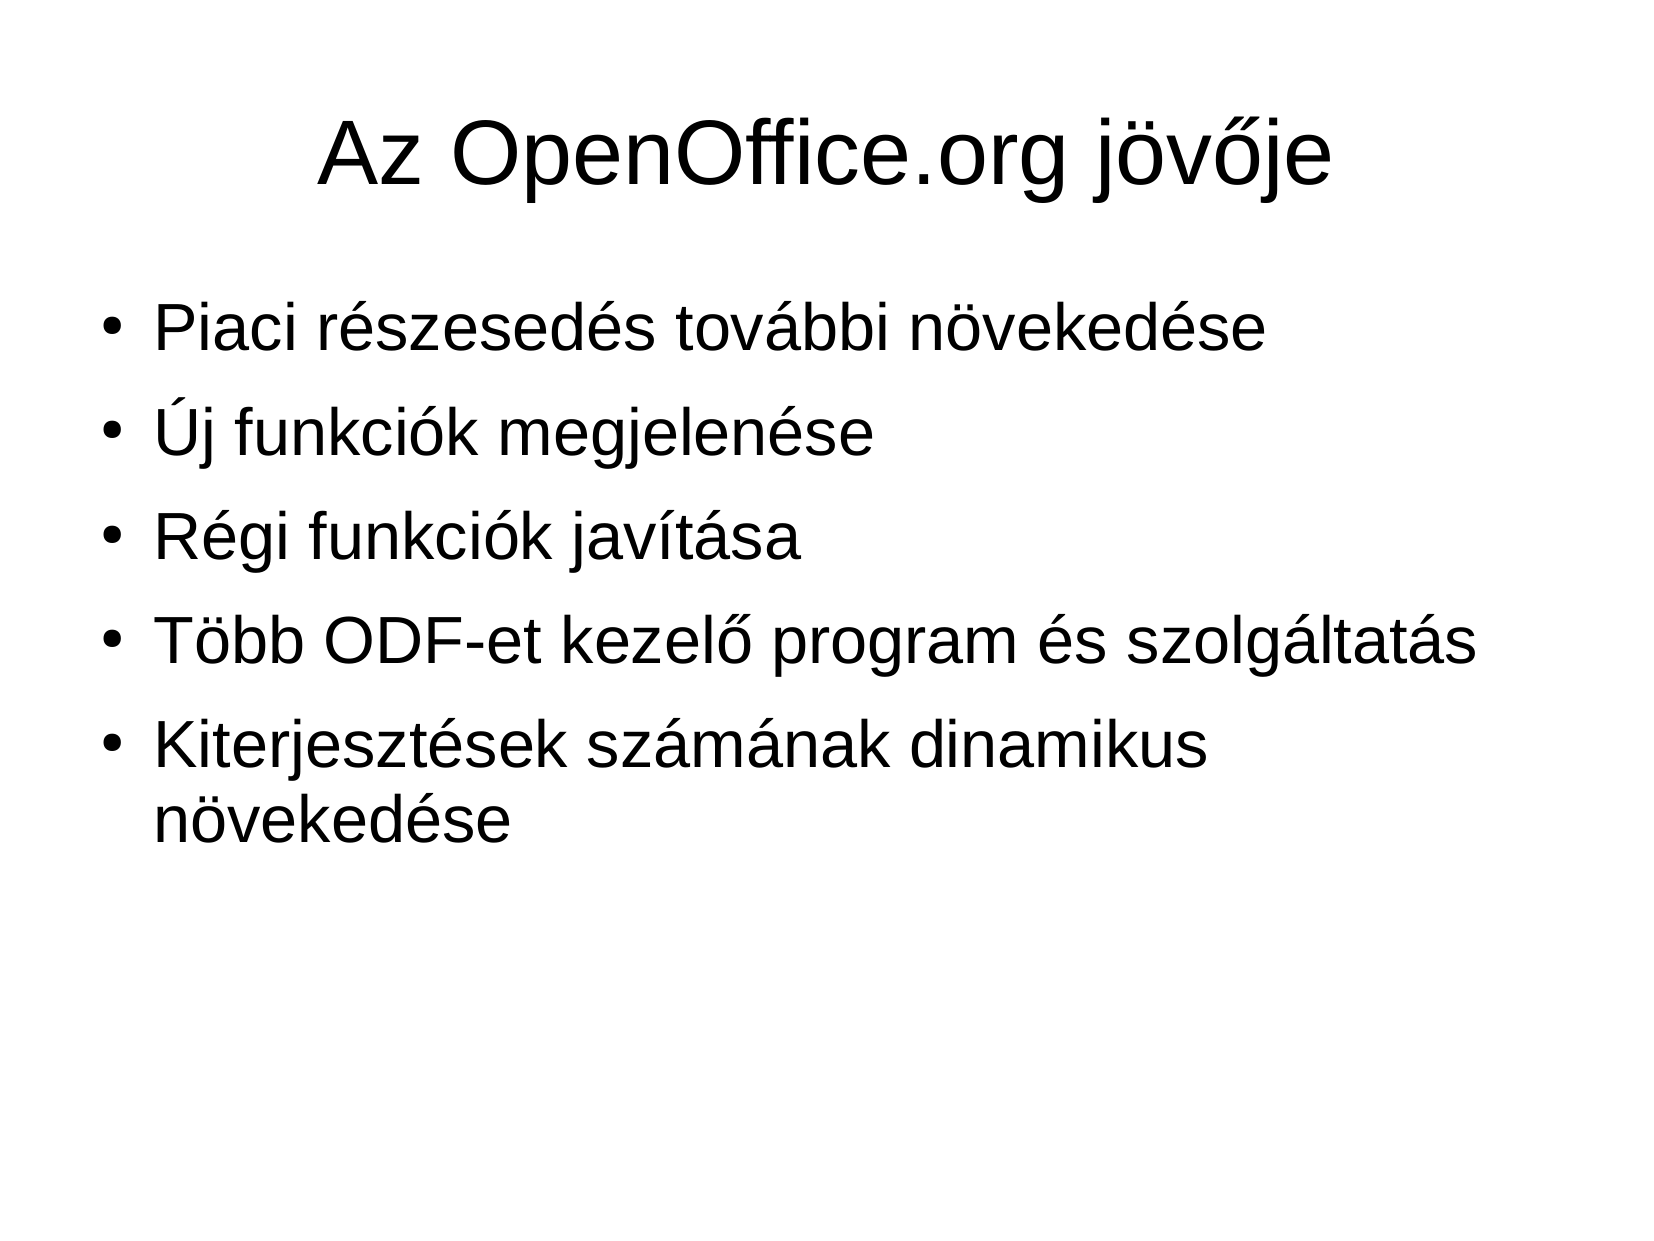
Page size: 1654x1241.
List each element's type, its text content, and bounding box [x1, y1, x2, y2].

list Piaci részesedés további növekedése Új funkciók megjelenése Régi funkciók javítása Több ODF-et kezelő program és szolgáltatás Kiterjesztések számának dinamikus növekedése [82, 290, 1571, 1094]
title Az OpenOffice.org jövője [82, 49, 1571, 257]
